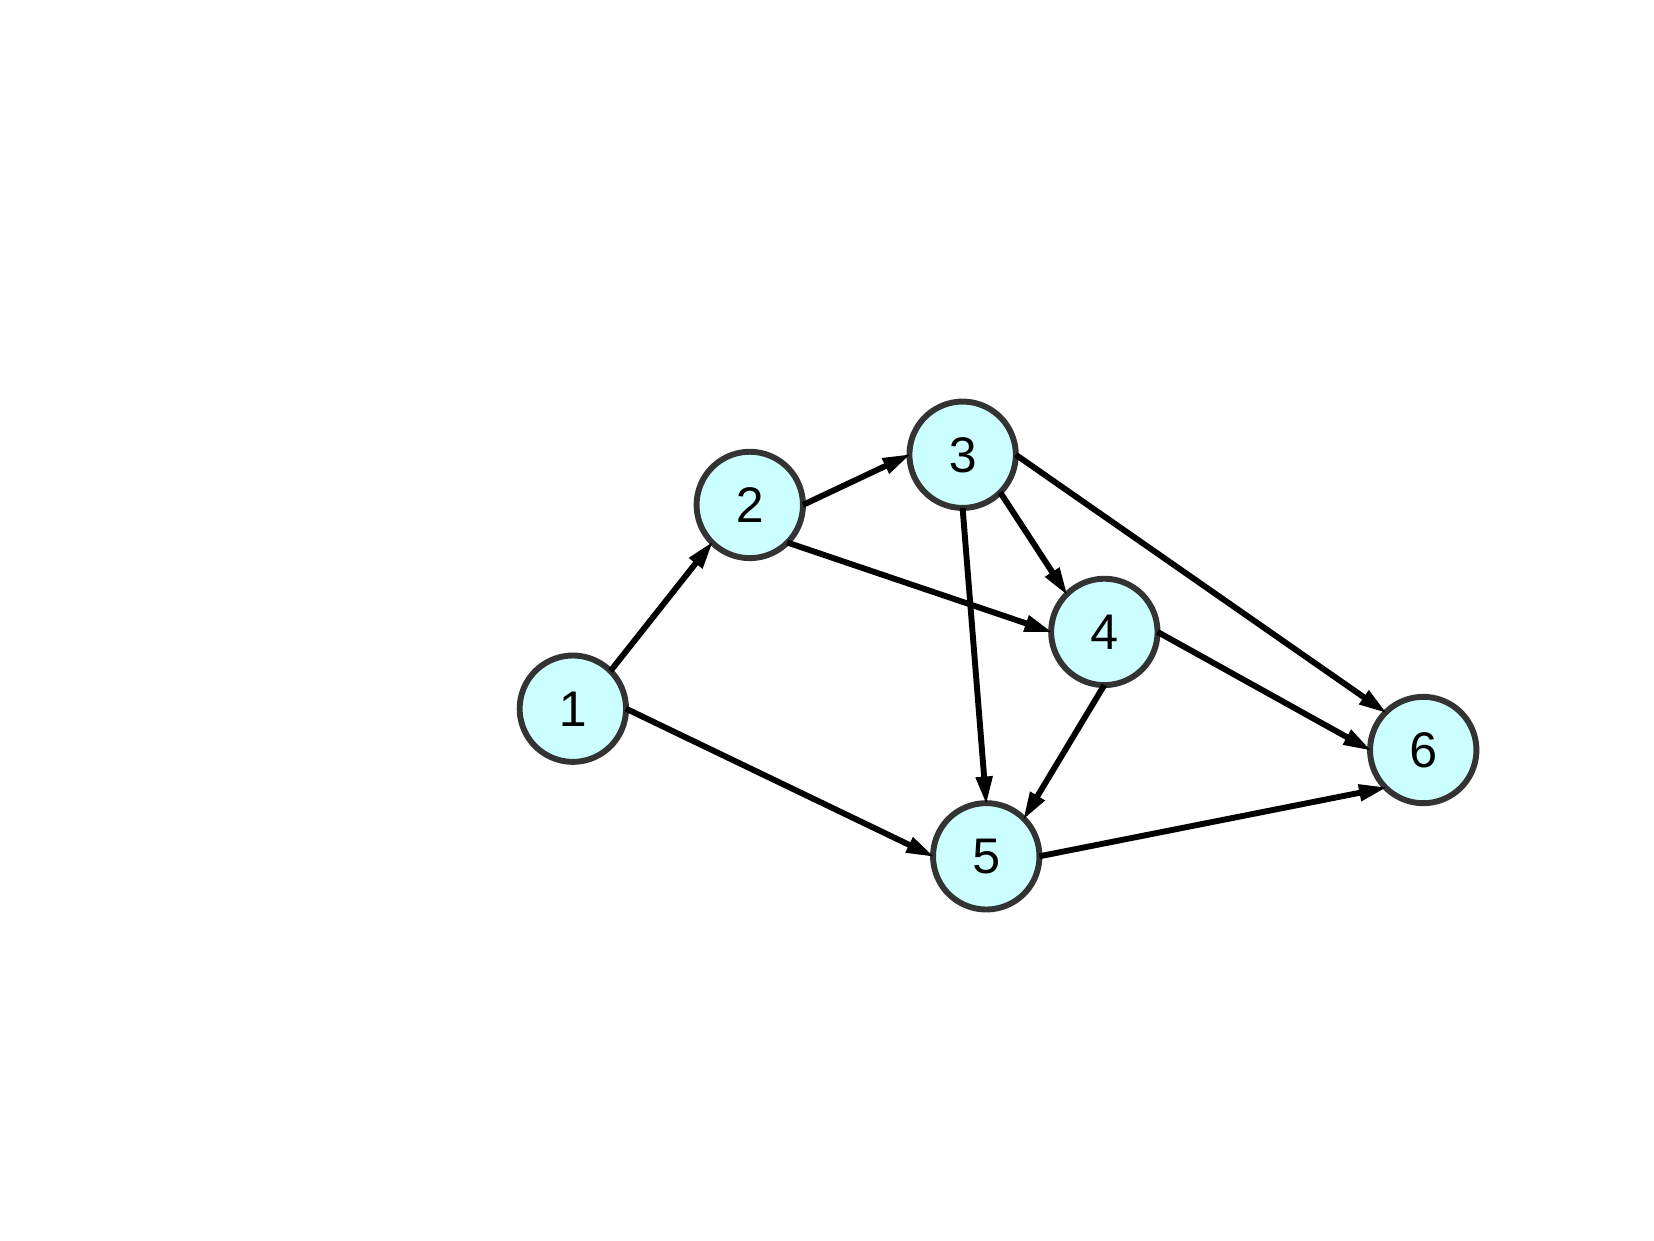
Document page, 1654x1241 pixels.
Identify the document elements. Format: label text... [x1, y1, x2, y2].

text_box 2 [696, 451, 803, 559]
text_box 6 [1370, 696, 1477, 804]
text_box 5 [933, 803, 1040, 910]
text_box 4 [1051, 578, 1158, 686]
text_box 1 [519, 655, 626, 762]
text_box 3 [909, 401, 1016, 508]
